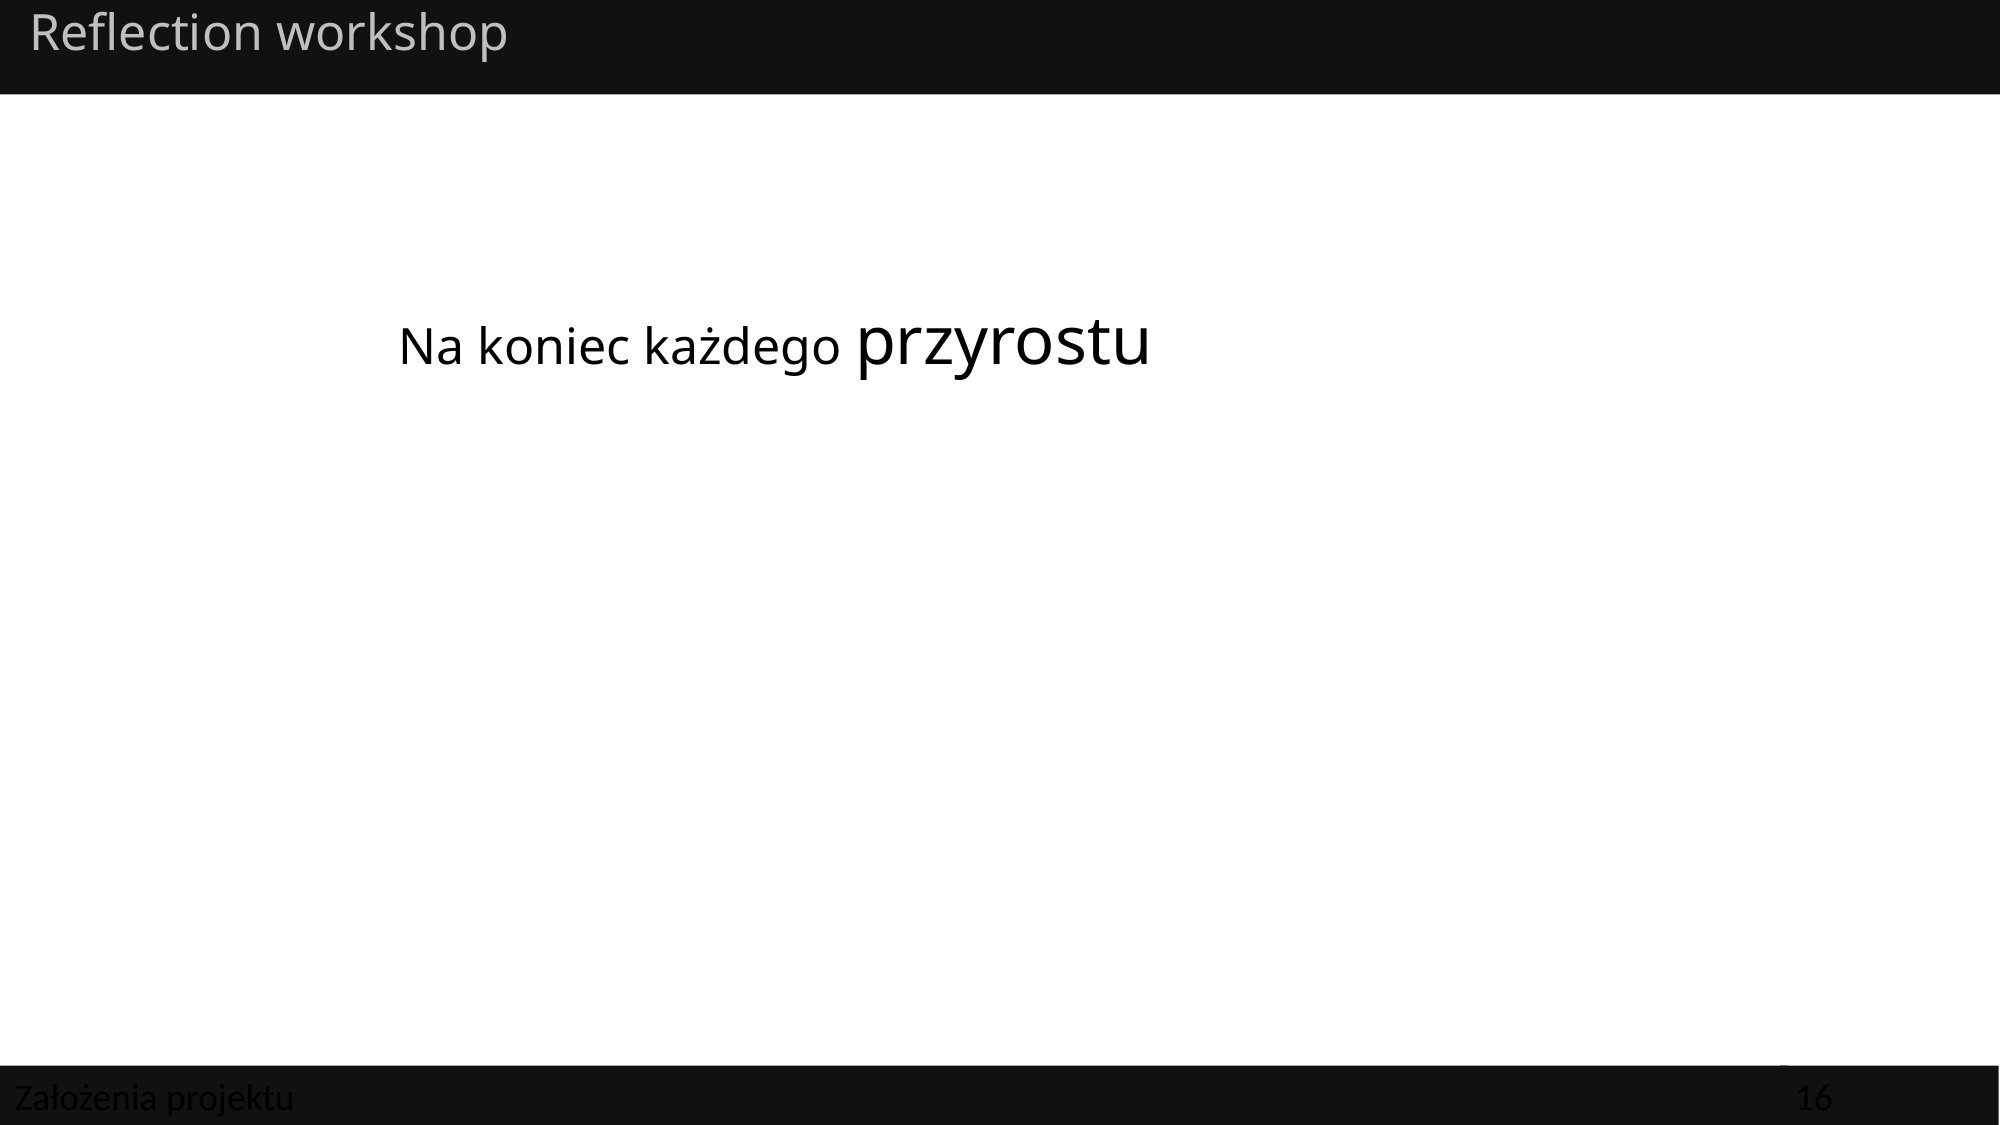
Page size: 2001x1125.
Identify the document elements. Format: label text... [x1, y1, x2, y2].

slide_number <number> [1780, 1065, 1999, 1125]
list Na koniec każdego przyrostu [383, 299, 1323, 394]
title Reflection workshop [0, 0, 2000, 95]
footer Założenia projektu [0, 1065, 1780, 1125]
